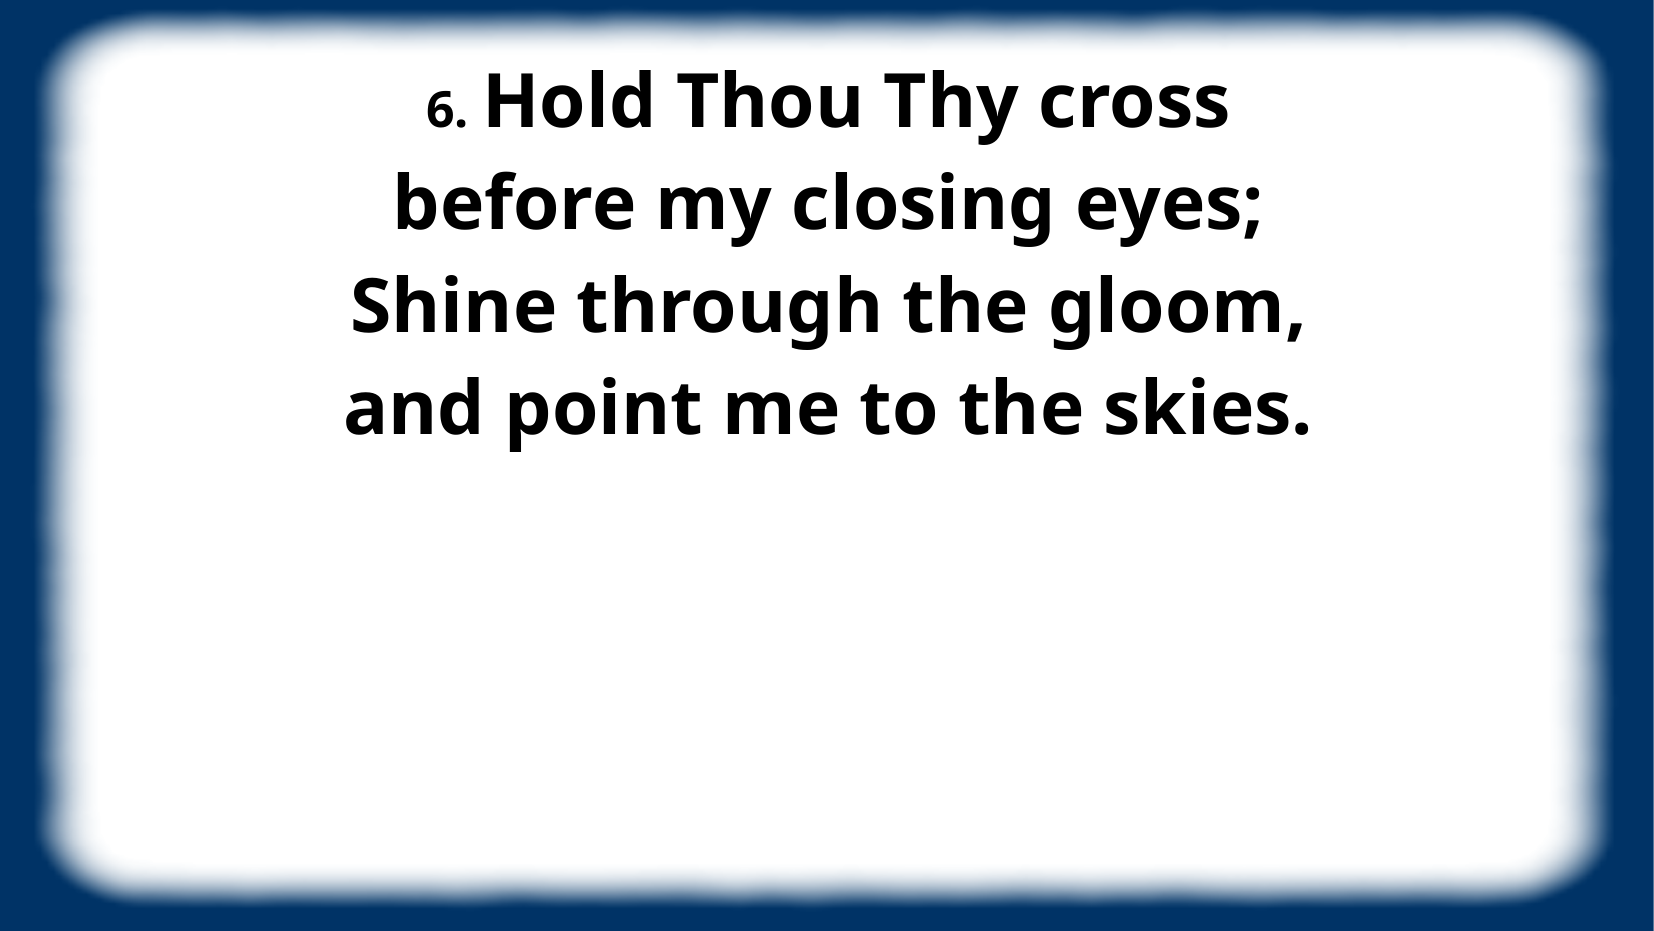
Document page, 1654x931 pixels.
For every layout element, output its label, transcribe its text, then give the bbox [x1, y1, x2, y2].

picture [0, 0, 1654, 931]
text_box 6. Hold Thou Thy cross before my closing eyes; Shine through the gloom, and point me to the skies. [78, 39, 1579, 460]
